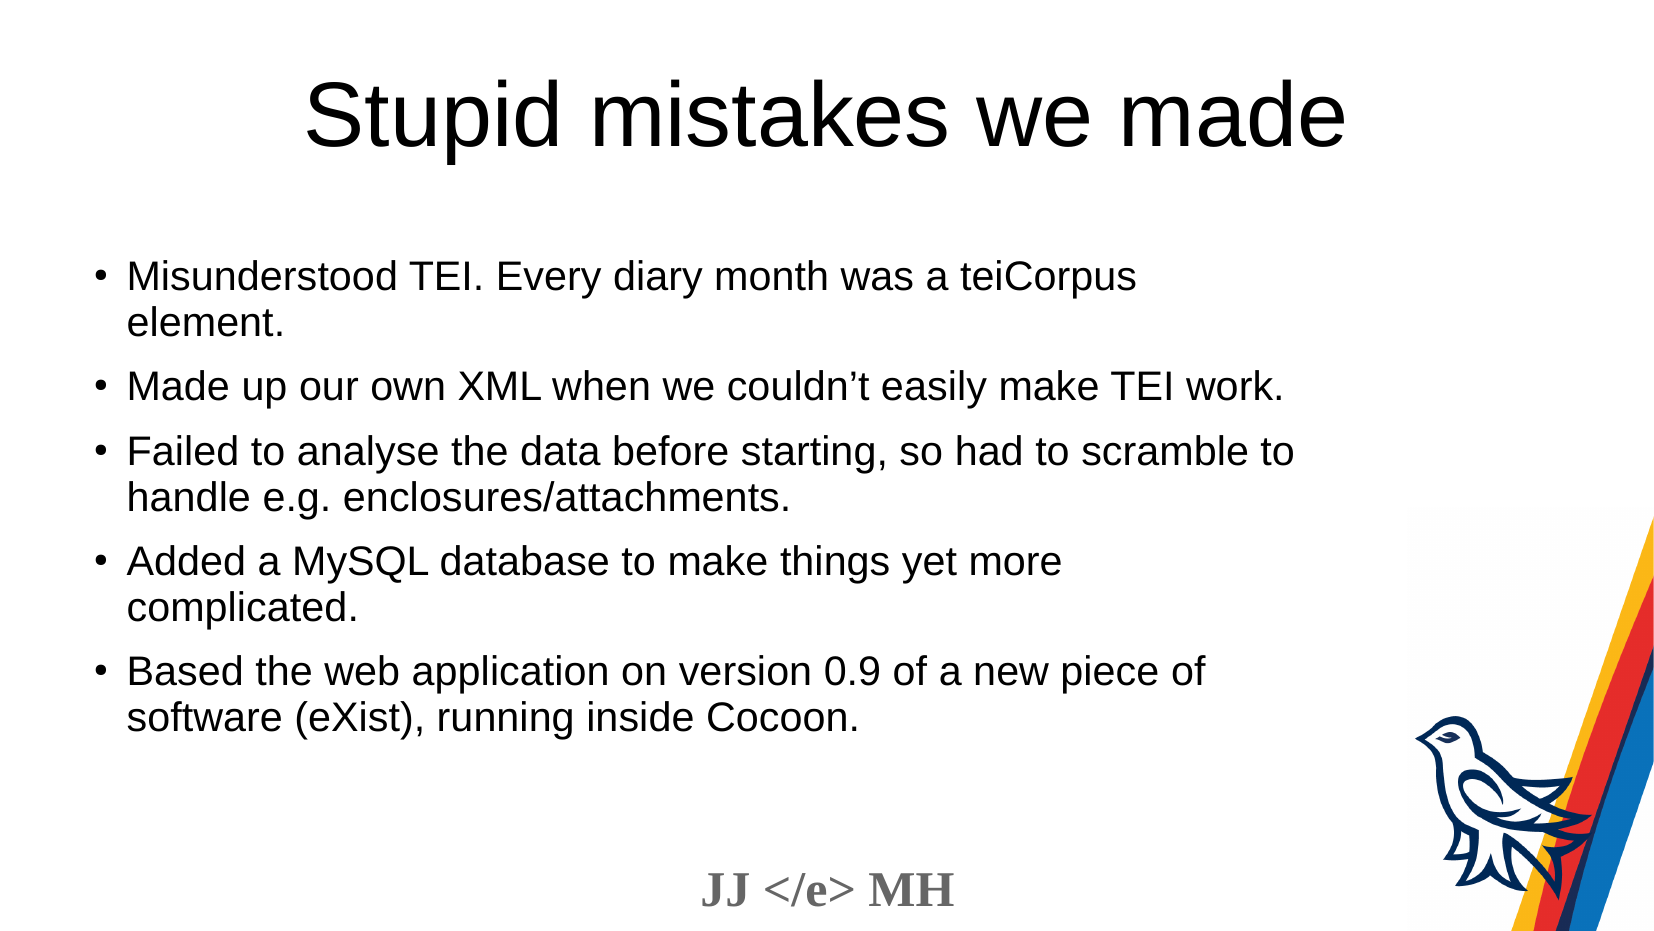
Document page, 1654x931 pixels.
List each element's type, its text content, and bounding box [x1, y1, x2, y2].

picture [1407, 507, 1654, 931]
picture [185, 389, 331, 531]
list Misunderstood TEI. Every diary month was a teiCorpus element. Made up our own XML when we couldn’t easily make TEI work. Failed to analyse the data before starting, so had to scramble to handle e.g. enclosures/attachments. Added a MySQL database to make things yet more complicated. Based the web application on version 0.9 of a new piece of software (eXist), running inside Cocoon. [82, 253, 1300, 793]
title Stupid mistakes we made [82, 37, 1571, 193]
